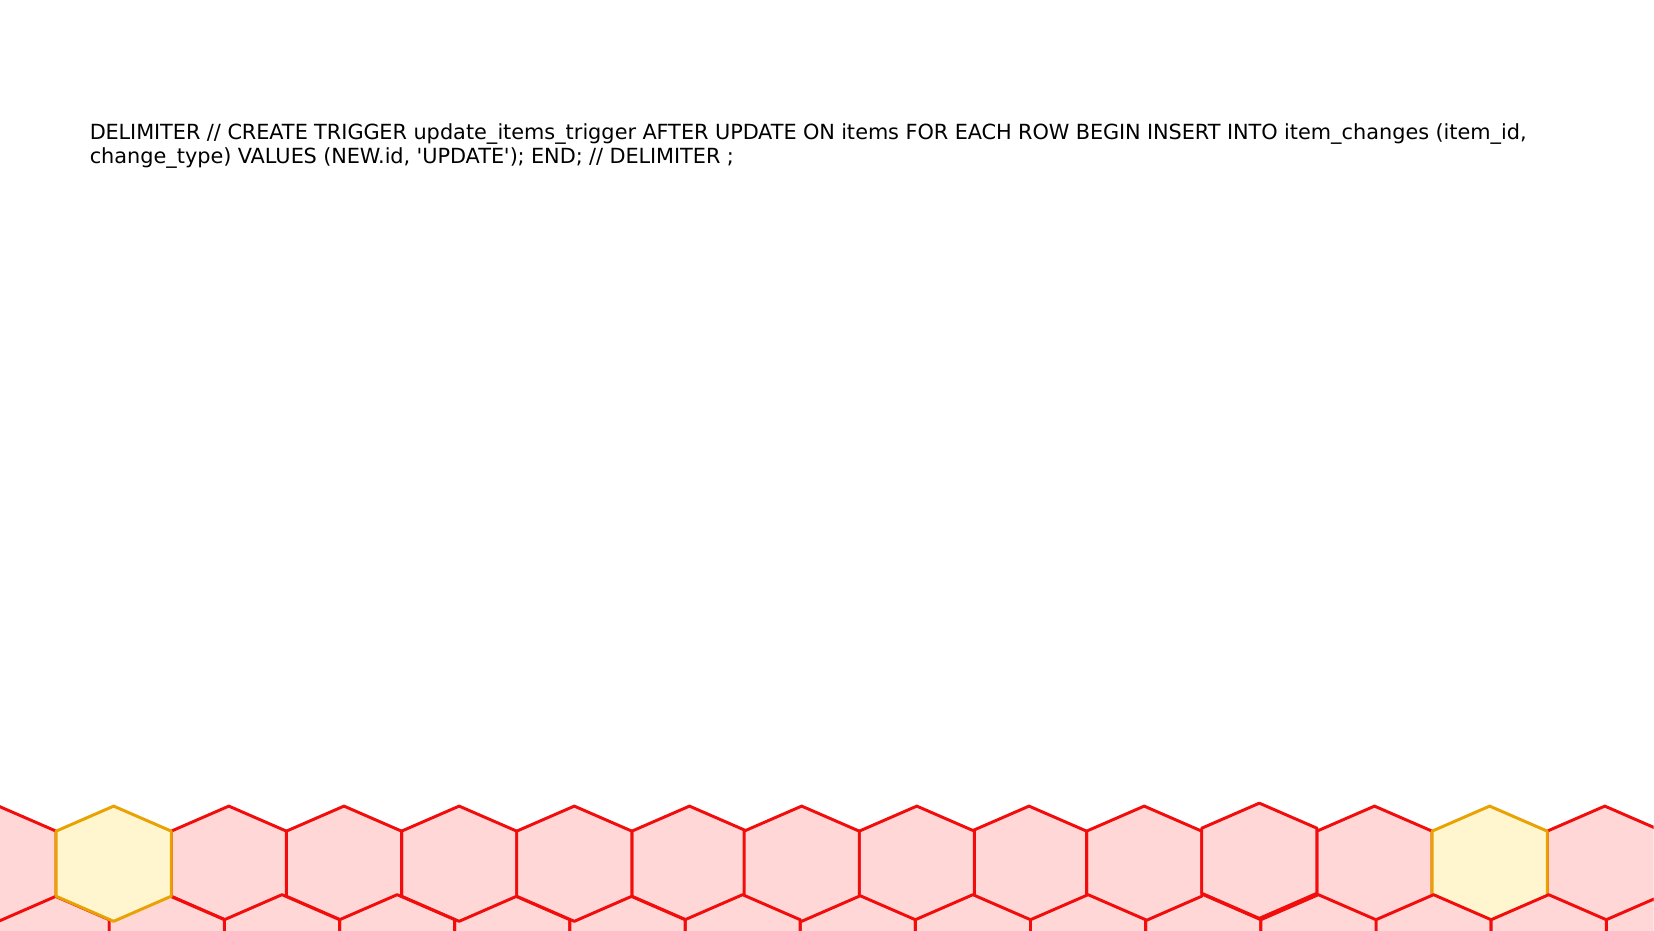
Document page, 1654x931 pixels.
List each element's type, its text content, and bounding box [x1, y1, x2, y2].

text_box DELIMITER // CREATE TRIGGER update_items_trigger AFTER UPDATE ON items FOR EACH ROW BEGIN INSERT INTO item_changes (item_id, change_type) VALUES (NEW.id, 'UPDATE'); END; // DELIMITER ; [75, 112, 1553, 258]
